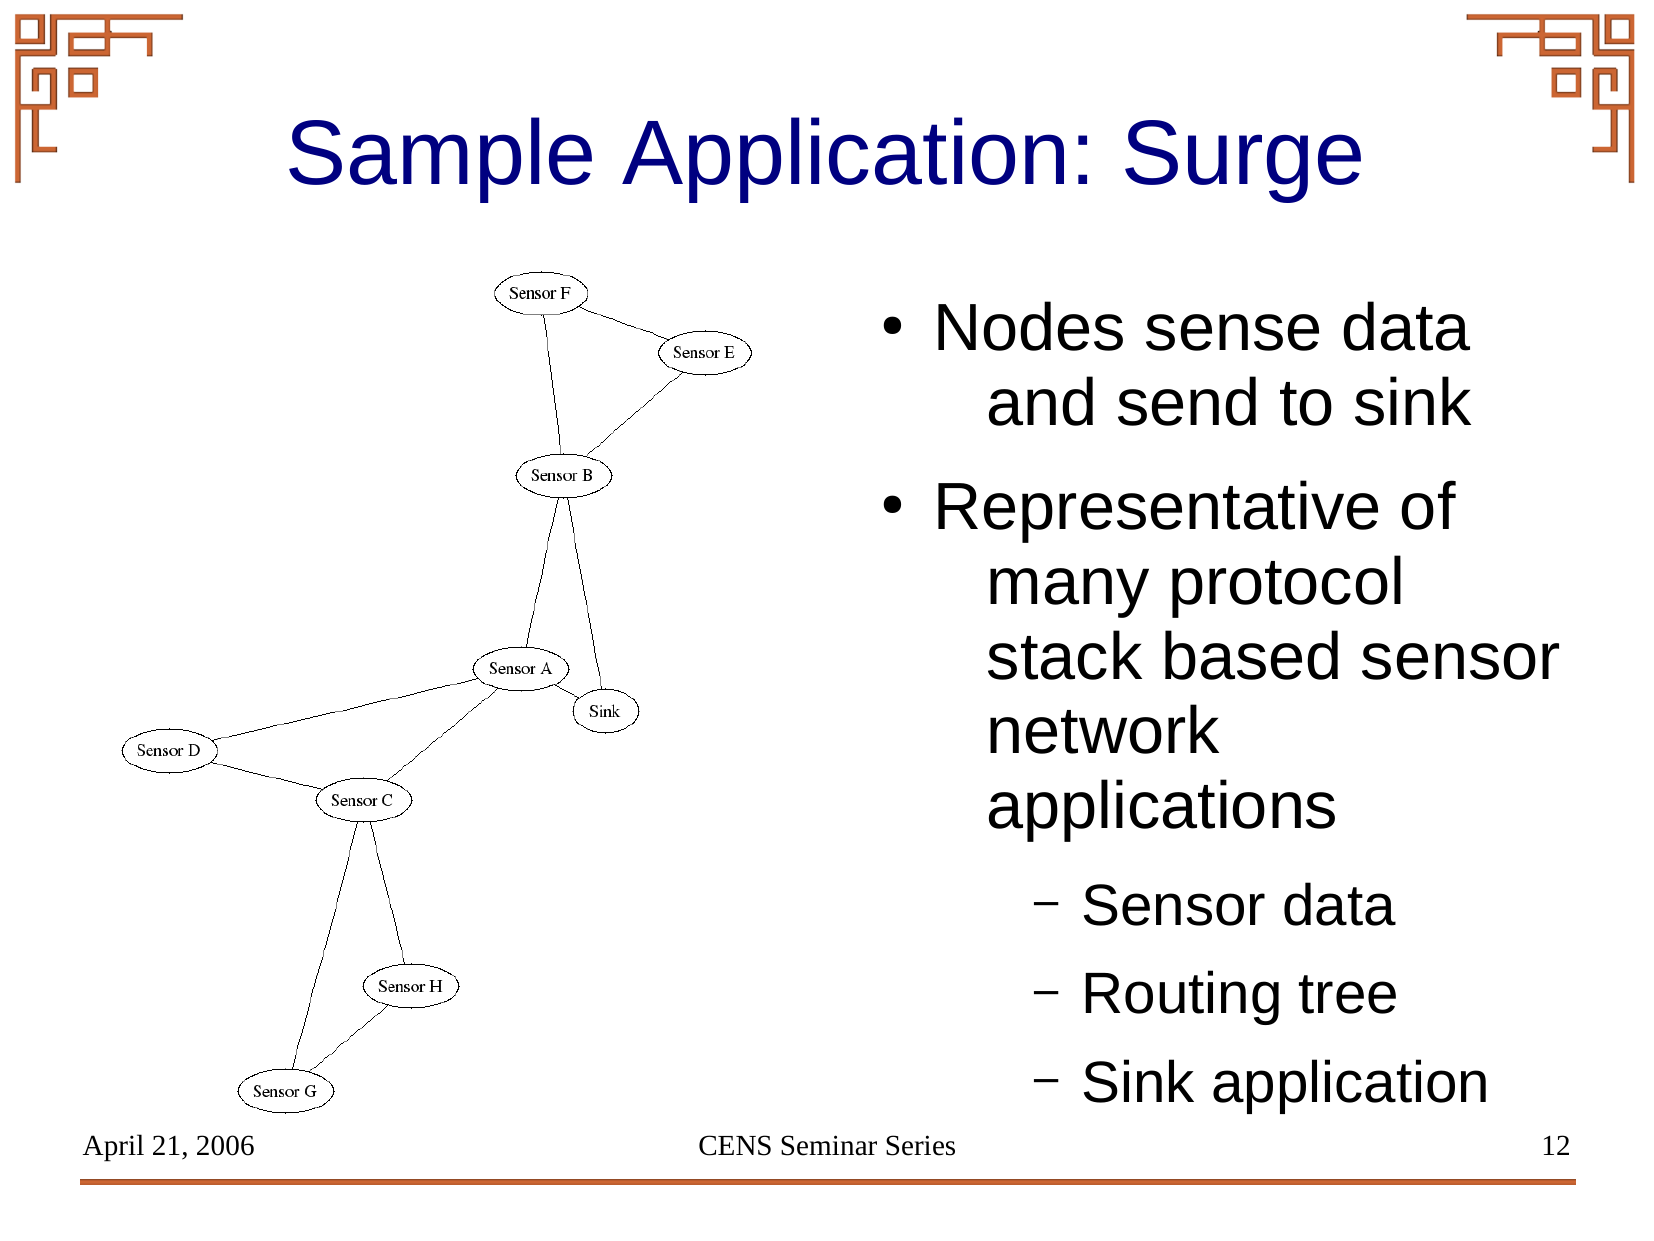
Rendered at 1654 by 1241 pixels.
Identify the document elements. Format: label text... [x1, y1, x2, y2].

picture [1456, 0, 1650, 194]
picture [112, 262, 759, 1121]
picture [80, 1179, 1576, 1185]
title Sample Application: Surge [82, 49, 1571, 257]
list Nodes sense data and send to sink Representative of many protocol stack based sensor network applications Sensor data Routing tree Sink application [845, 290, 1572, 1114]
picture [0, 0, 194, 194]
